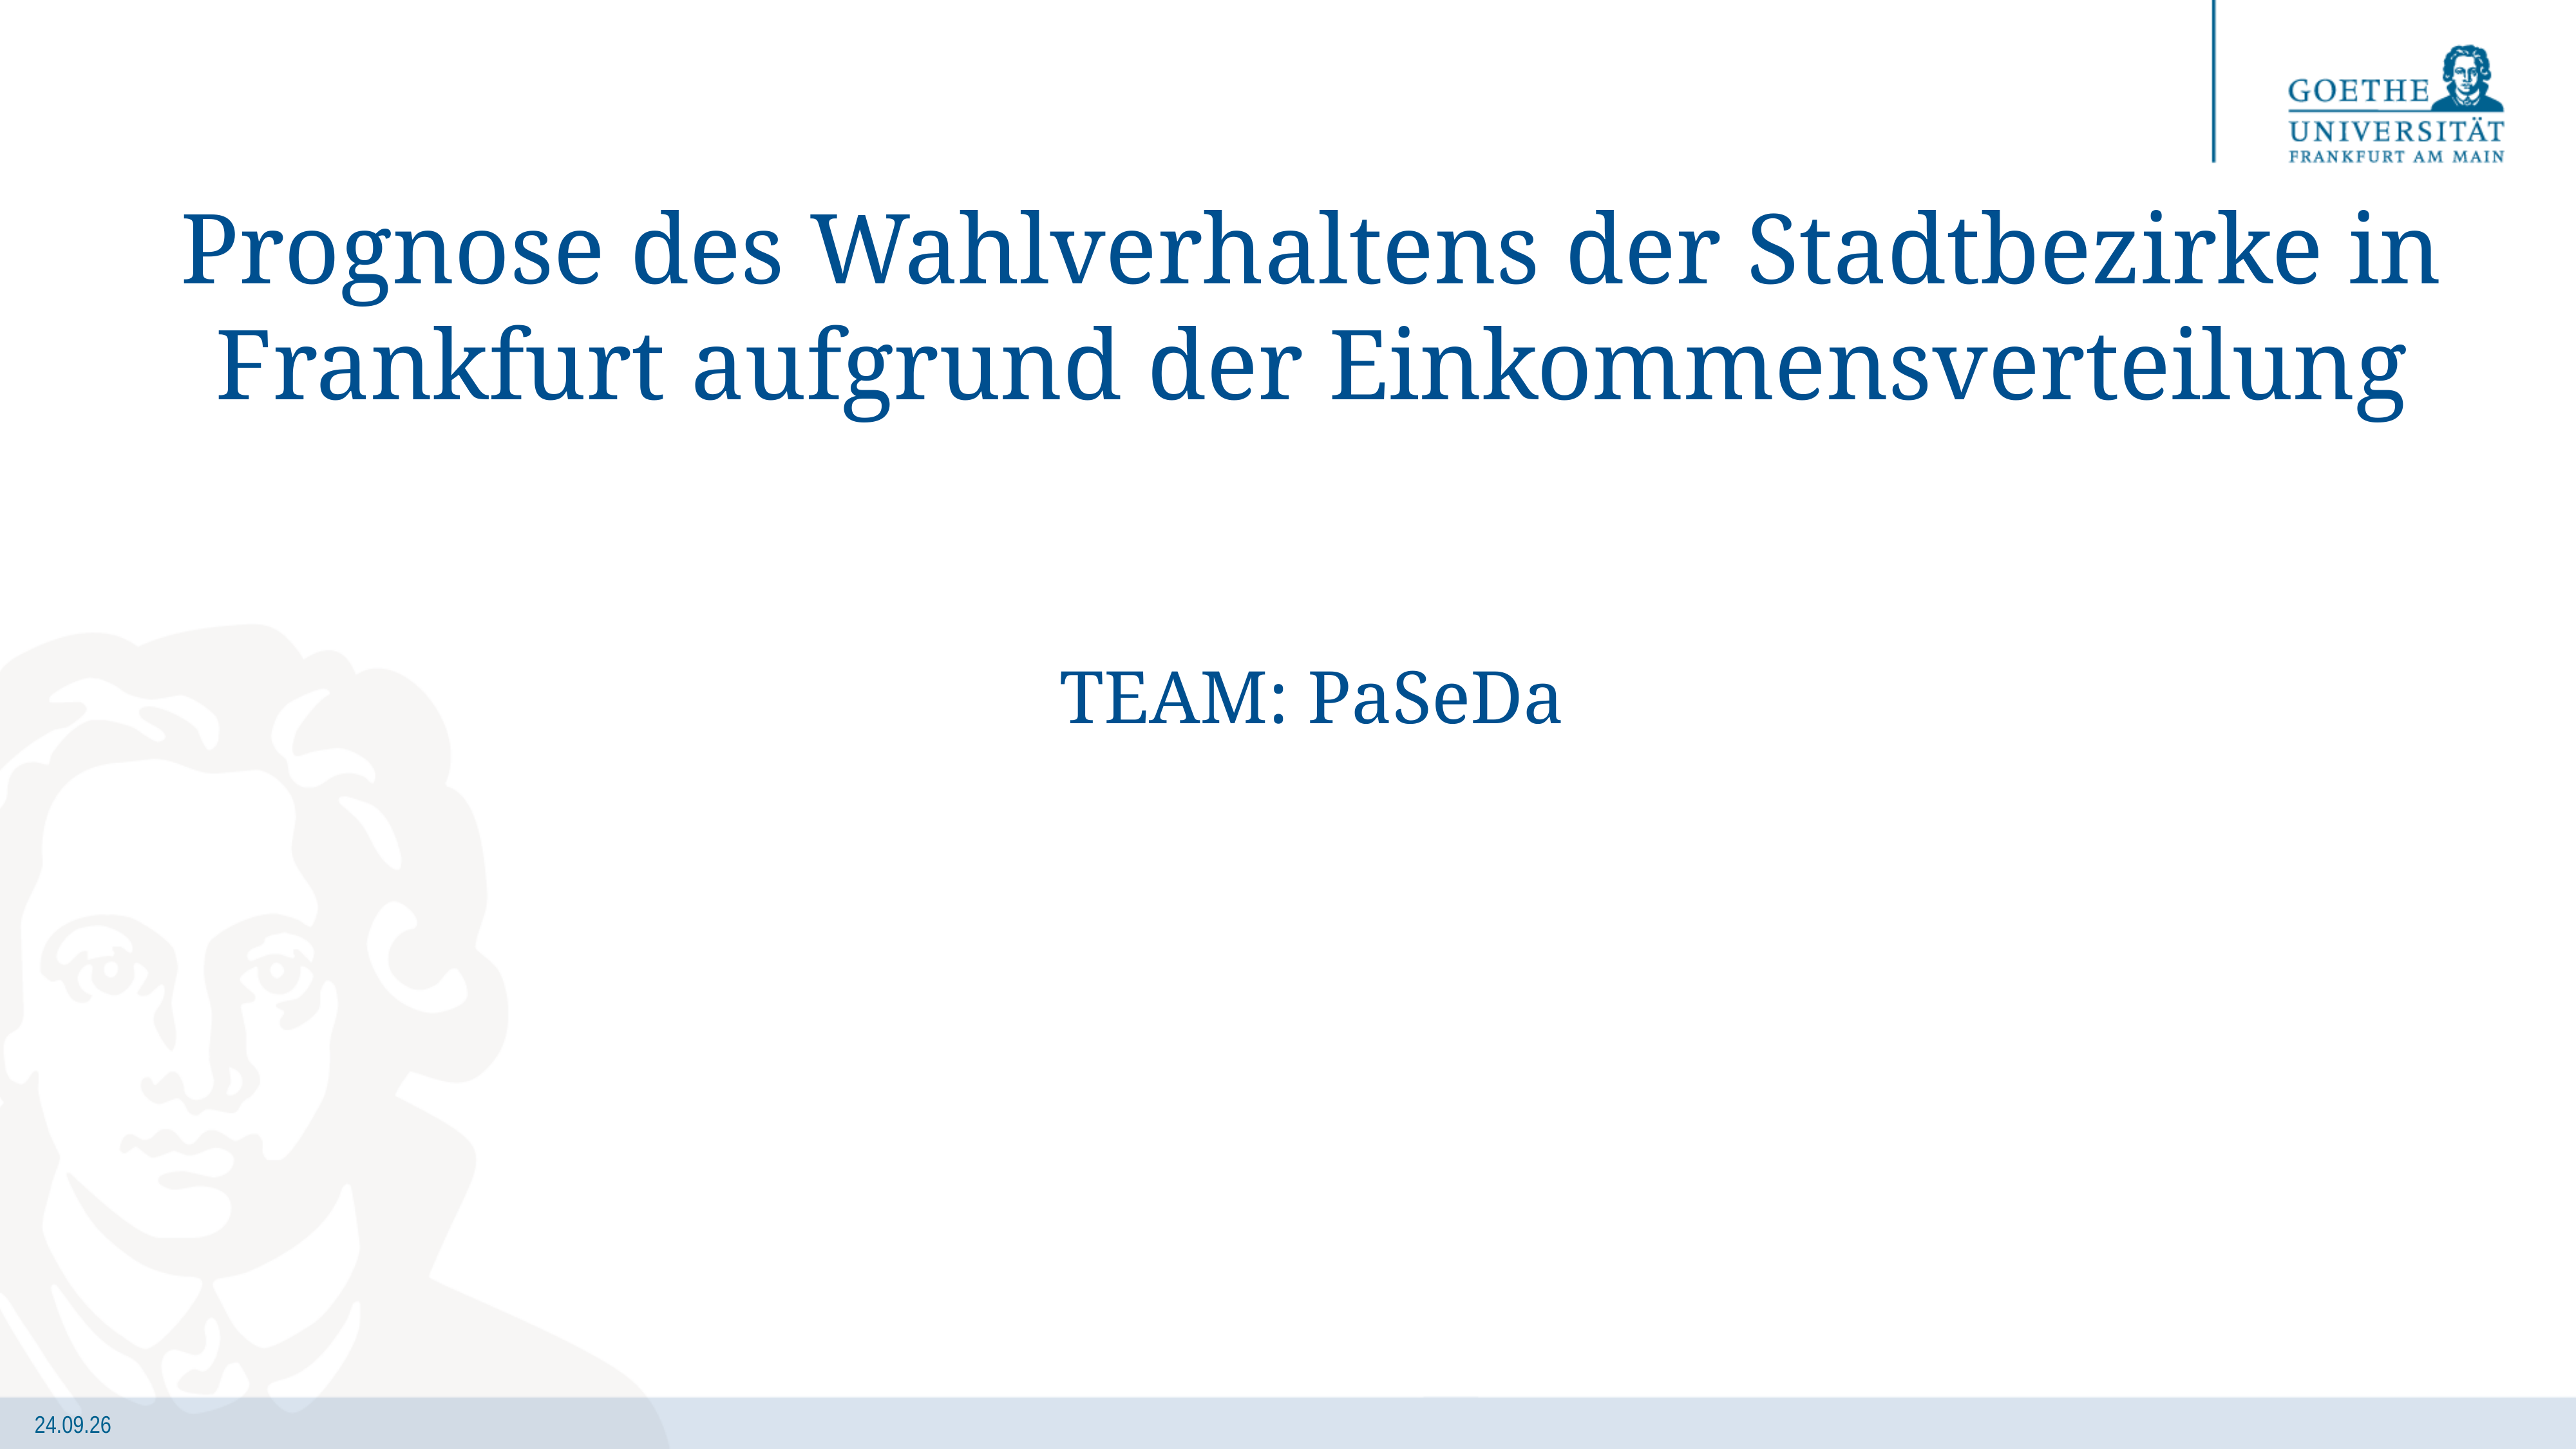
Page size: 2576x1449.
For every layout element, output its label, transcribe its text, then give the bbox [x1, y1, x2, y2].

title Prognose des Wahlverhaltens der Stadtbezirke in Frankfurt aufgrund der Einkommensverteilung TEAM: PaSeDa [137, 182, 2488, 921]
picture [0, 0, 2576, 1449]
